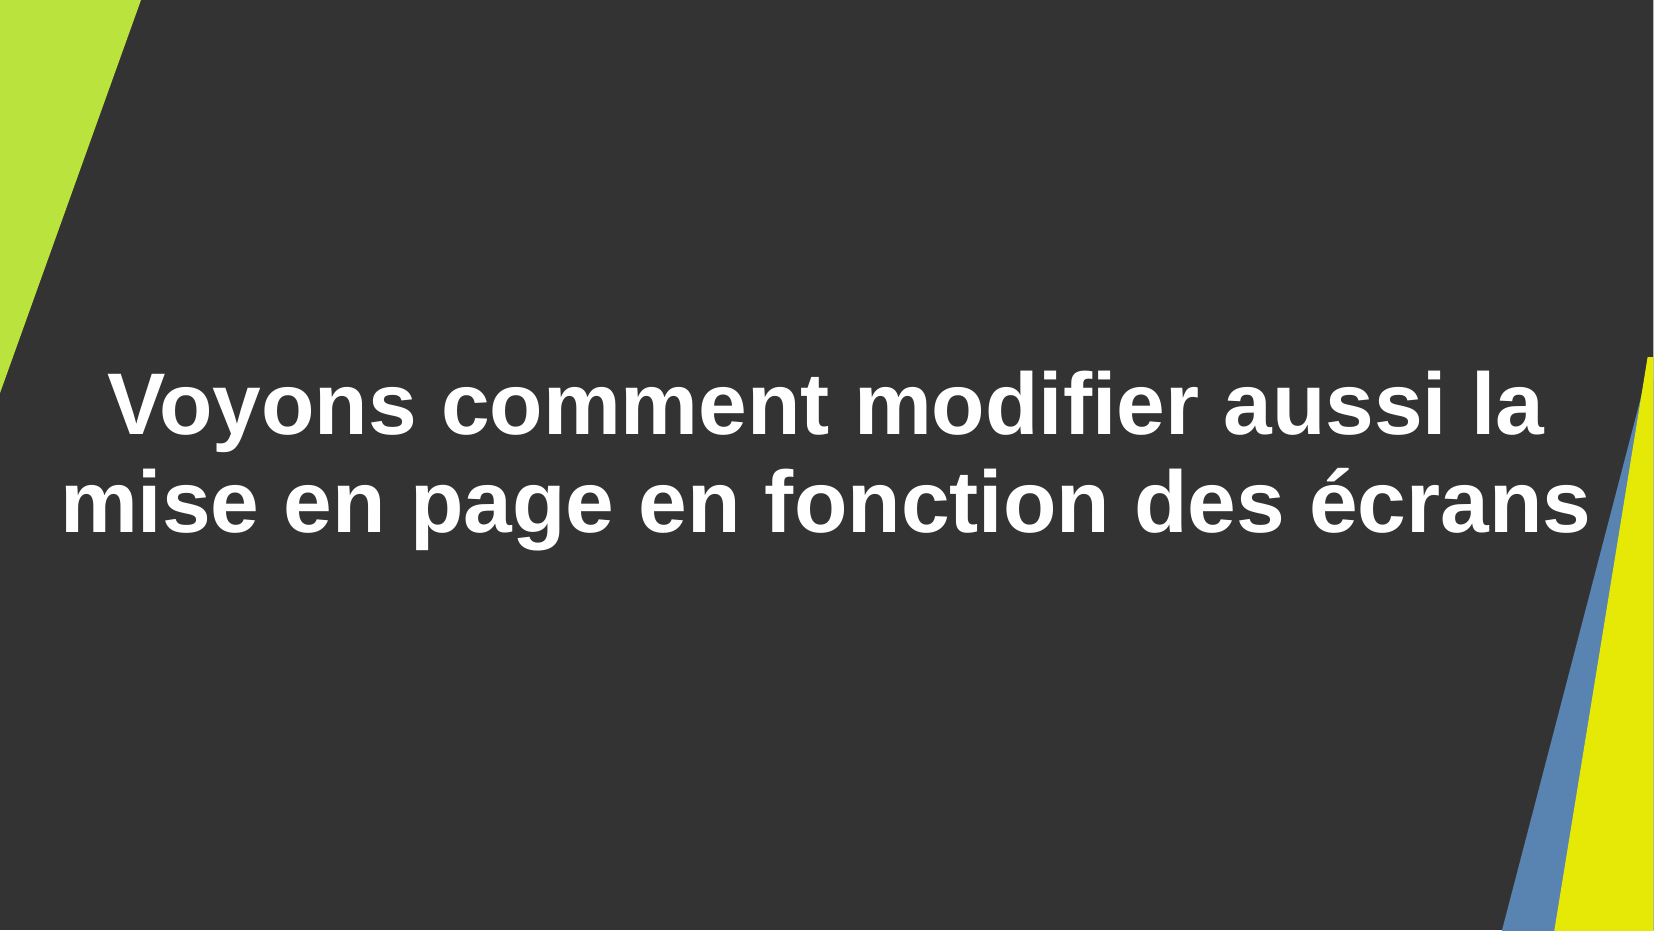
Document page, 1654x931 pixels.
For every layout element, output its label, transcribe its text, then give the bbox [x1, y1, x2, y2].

title Voyons comment modifier aussi la mise en page en fonction des écrans [31, 355, 1622, 576]
text_box [1501, 356, 1654, 931]
text_box [0, 0, 142, 394]
